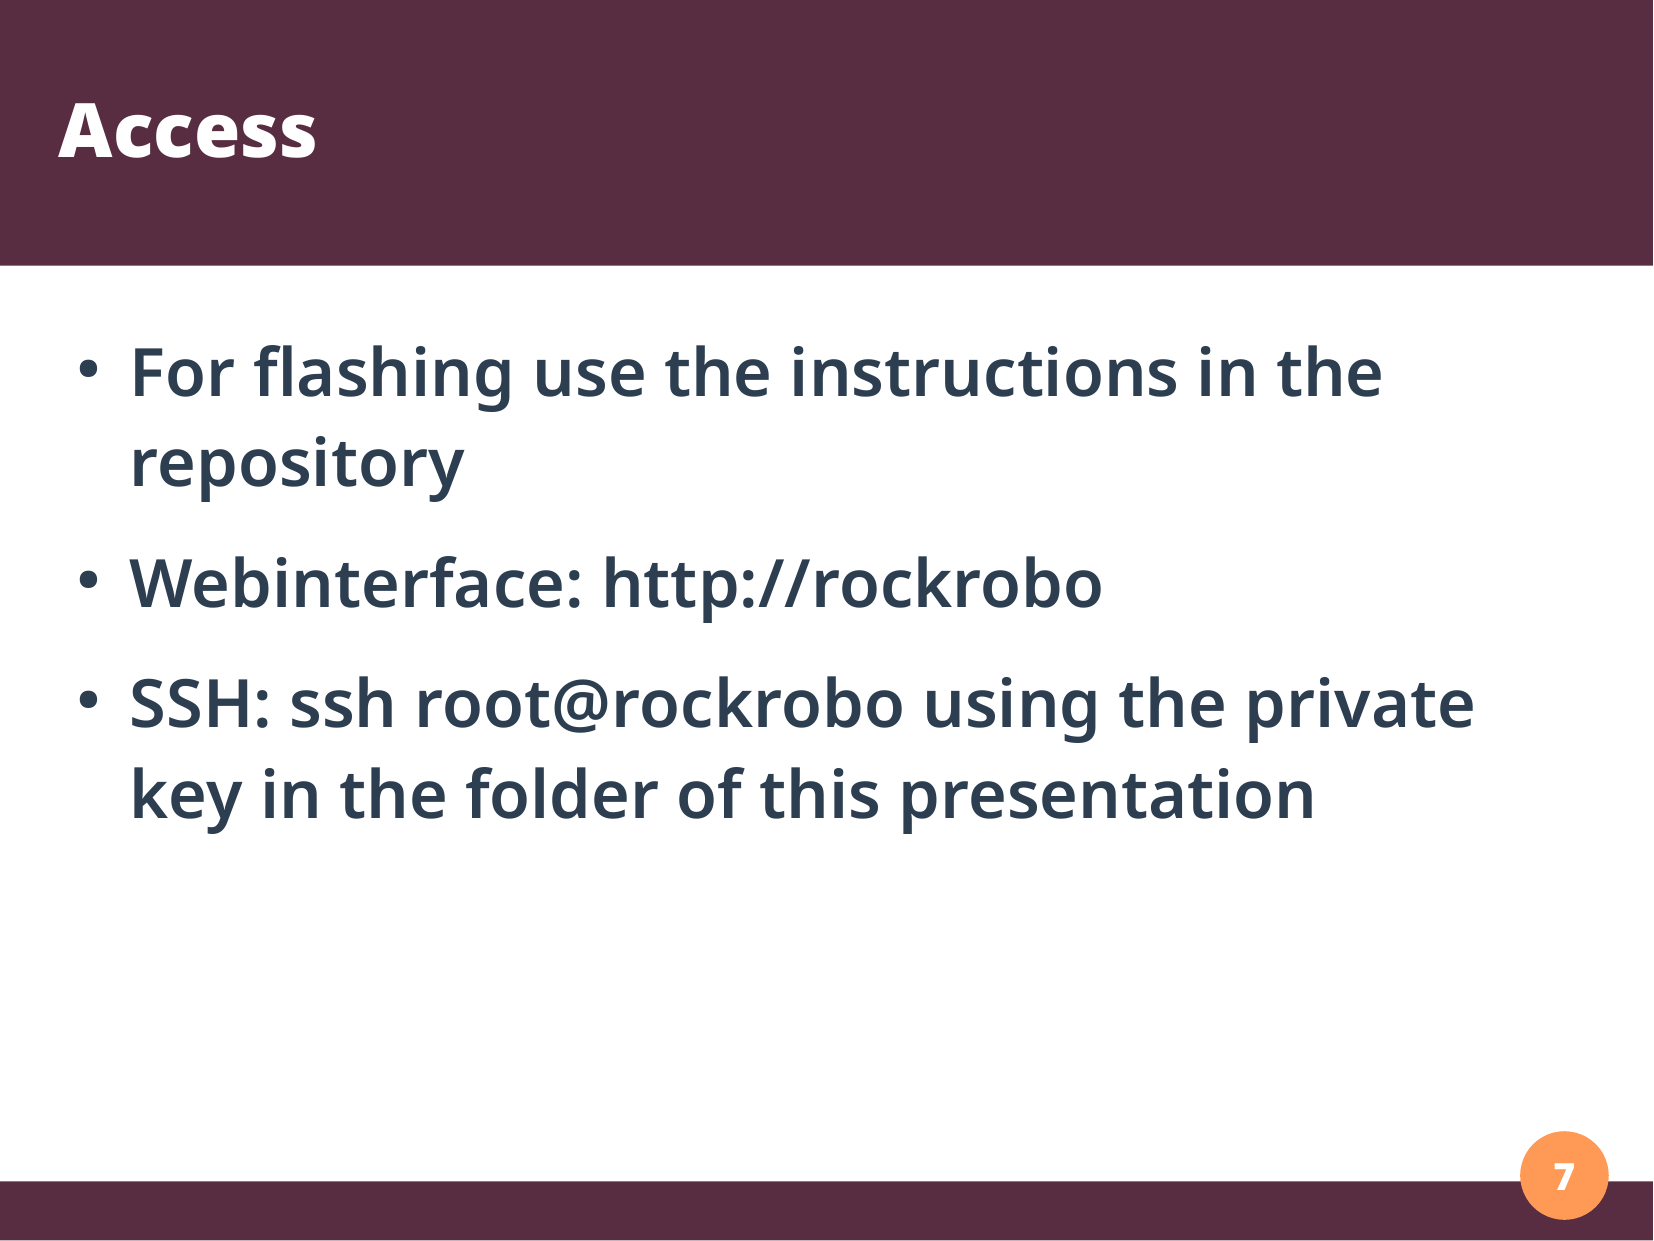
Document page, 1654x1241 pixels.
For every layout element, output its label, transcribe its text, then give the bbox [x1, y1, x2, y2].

list For flashing use the instructions in the repository Webinterface: http://rockrobo SSH: ssh root@rockrobo using the private key in the folder of this presentation [58, 324, 1594, 1152]
title Access [58, 49, 1594, 207]
